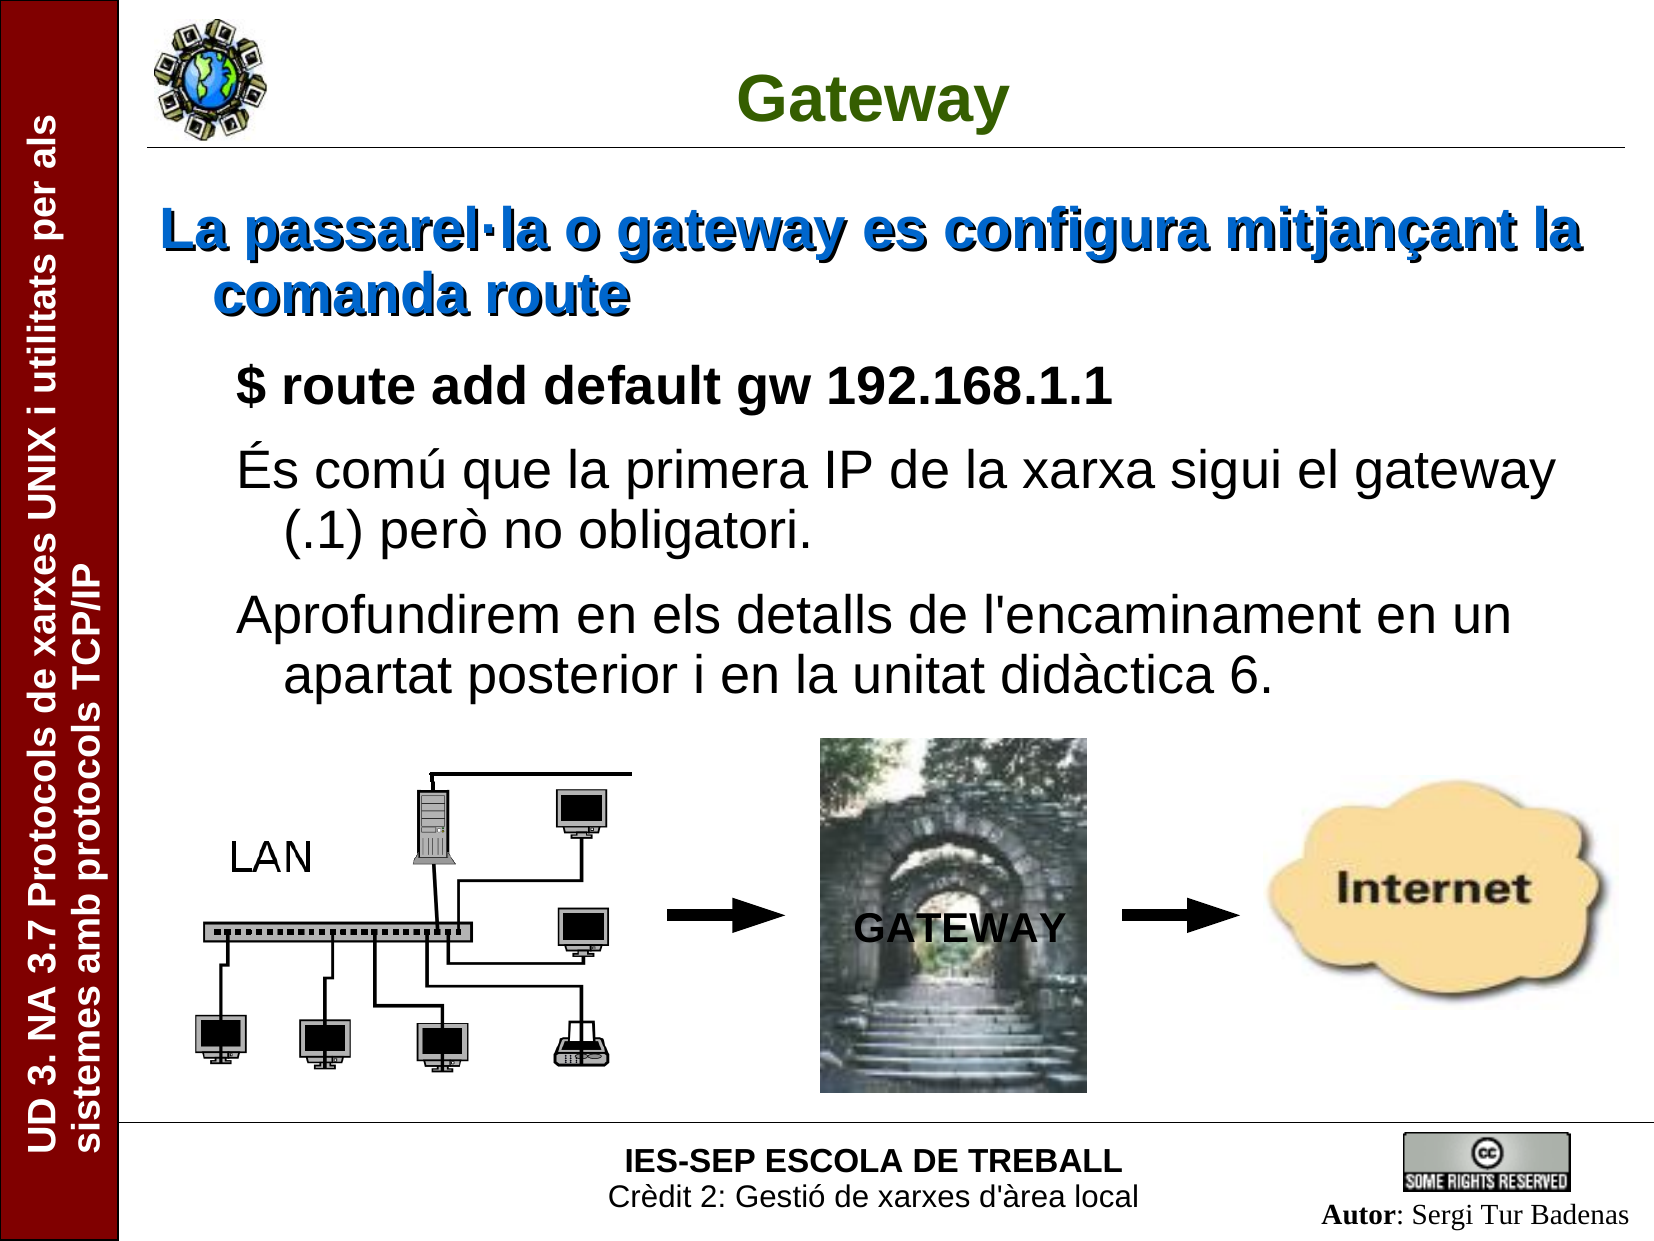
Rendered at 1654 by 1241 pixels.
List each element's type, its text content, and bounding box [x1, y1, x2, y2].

text_box GATEWAY [838, 897, 1082, 959]
picture [1263, 775, 1619, 1010]
picture [1403, 1132, 1571, 1192]
picture [820, 738, 1087, 1093]
picture [154, 19, 268, 49]
title Gateway [129, 49, 1619, 148]
list La passarel·la o gateway es configura mitjançant la comanda route $ route add default gw 192.168.1.1 És comú que la primera IP de la xarxa sigui el gateway (.1) però no obligatori. Aprofundirem en els detalls de l'encaminament en un apartat posterior i en la unitat didàctica 6. [141, 195, 1630, 1046]
picture [159, 759, 632, 1123]
